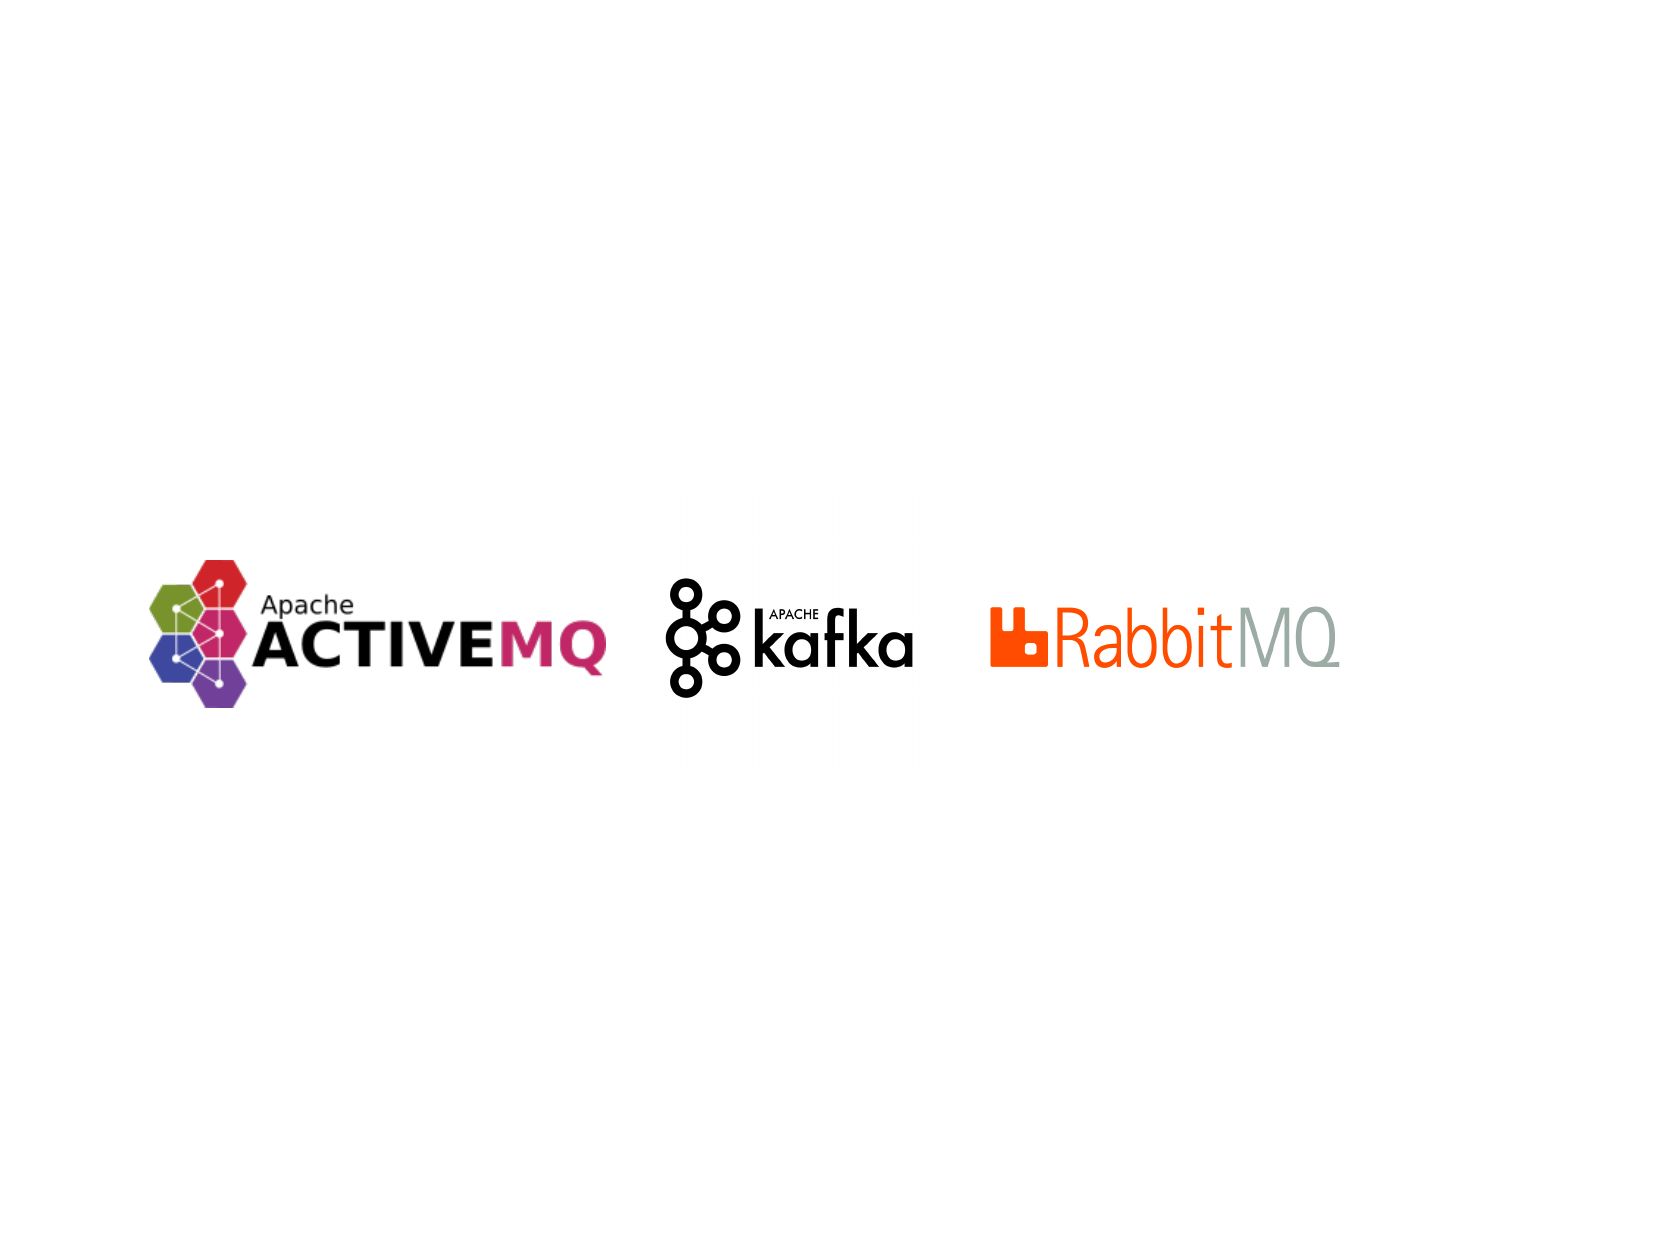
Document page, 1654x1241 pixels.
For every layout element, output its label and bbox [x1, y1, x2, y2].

picture [149, 560, 606, 708]
picture [989, 572, 1341, 704]
picture [644, 493, 934, 783]
